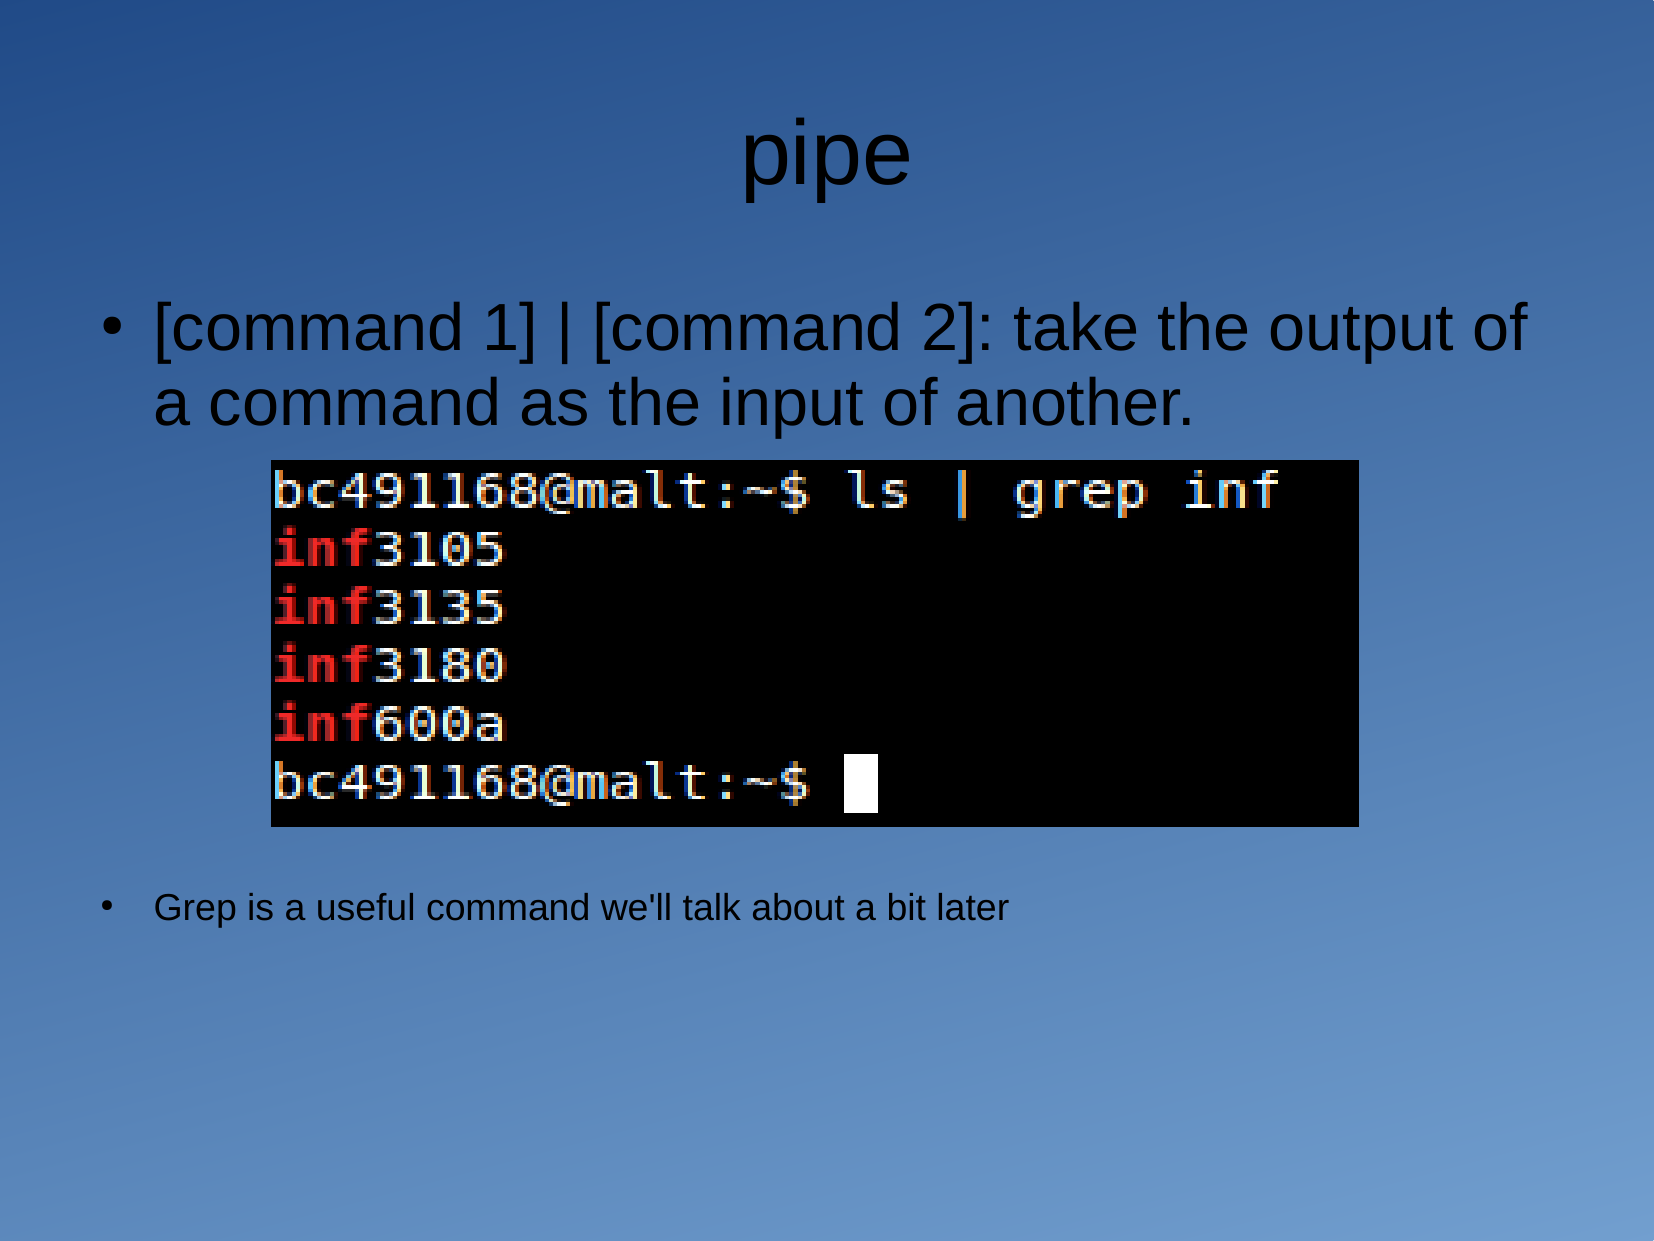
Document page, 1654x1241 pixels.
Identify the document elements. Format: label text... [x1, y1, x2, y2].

list [command 1] | [command 2]: take the output of a command as the input of another. Grep is a useful command we'll talk about a bit later [82, 290, 1571, 1010]
title pipe [82, 49, 1571, 257]
picture [271, 460, 1359, 827]
